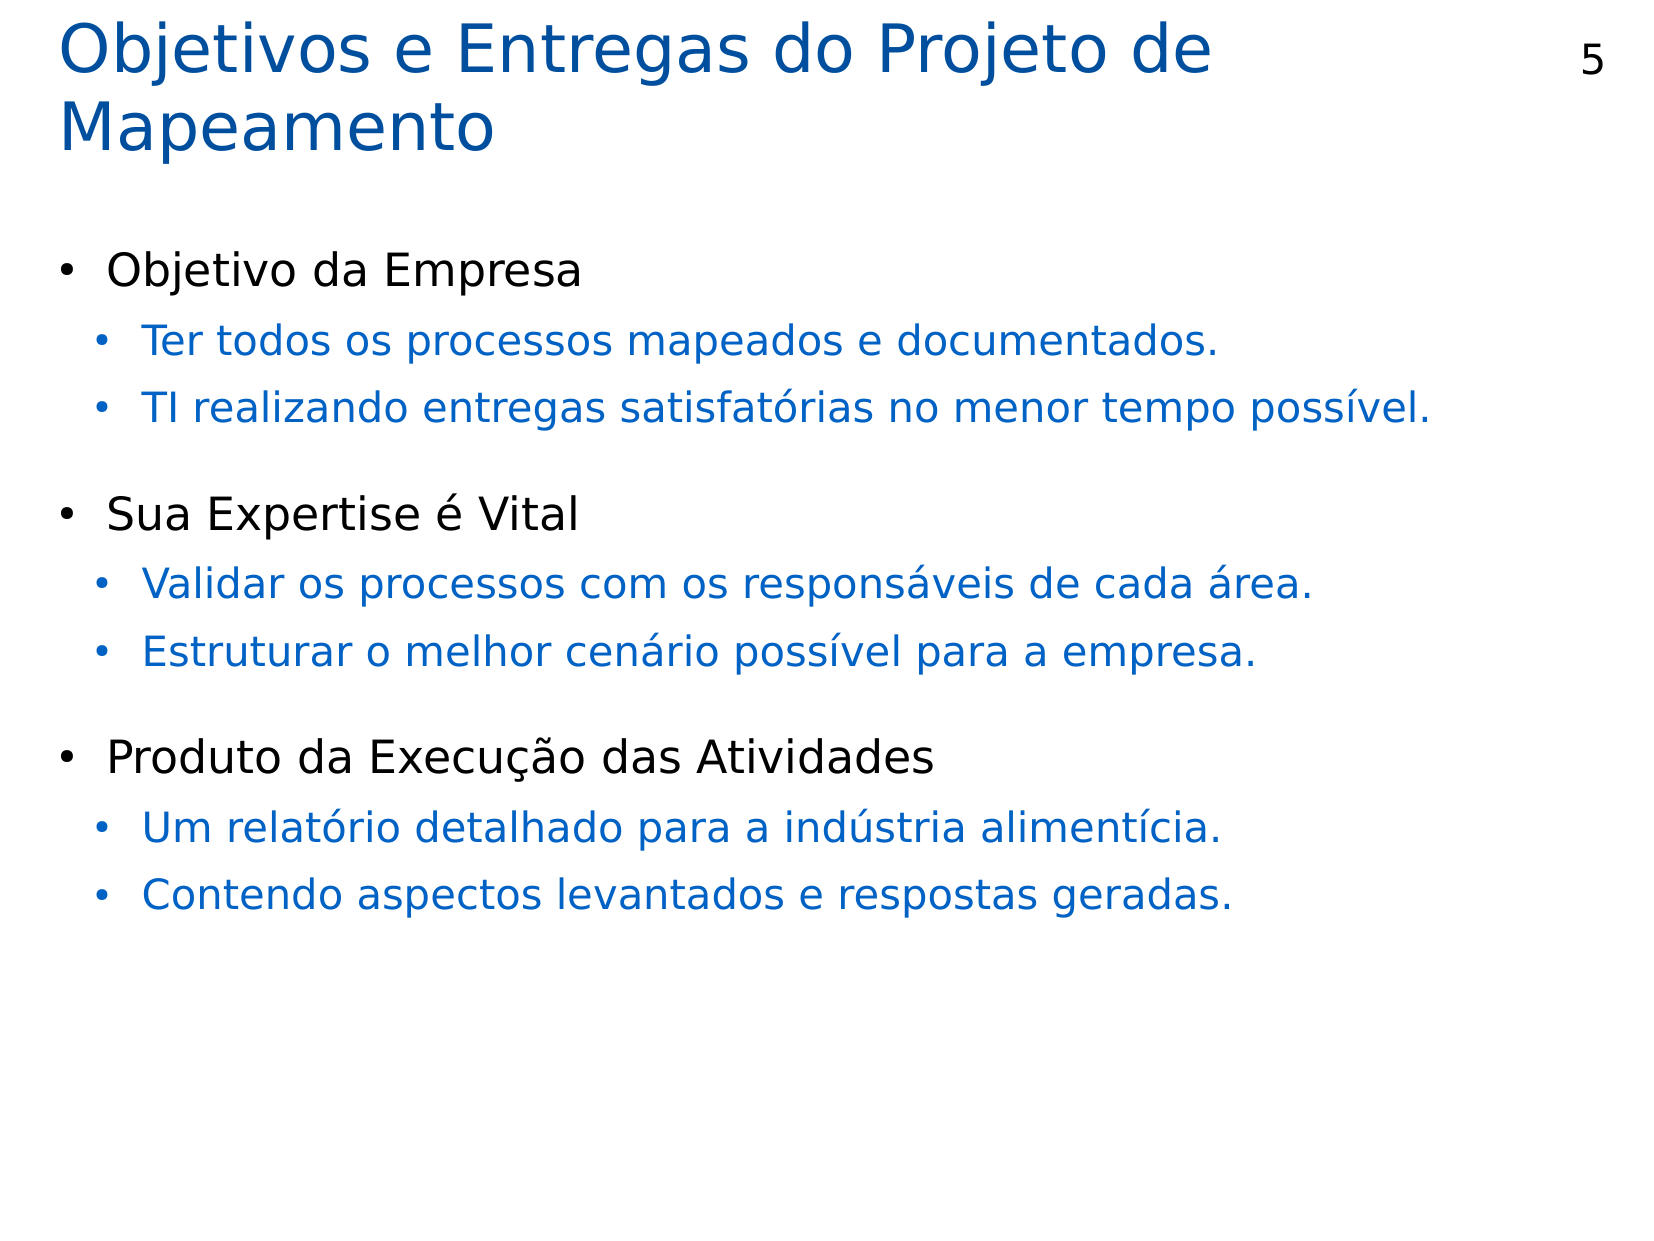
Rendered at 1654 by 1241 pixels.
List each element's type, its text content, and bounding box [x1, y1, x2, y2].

list Objetivo da Empresa Ter todos os processos mapeados e documentados. TI realizando entregas satisfatórias no menor tempo possível. Sua Expertise é Vital Validar os processos com os responsáveis de cada área. Estruturar o melhor cenário possível para a empresa. Produto da Execução das Atividades Um relatório detalhado para a indústria alimentícia. Contendo aspectos levantados e respostas geradas. [59, 236, 1595, 1211]
title Objetivos e Entregas do Projeto de Mapeamento [59, 10, 1506, 167]
